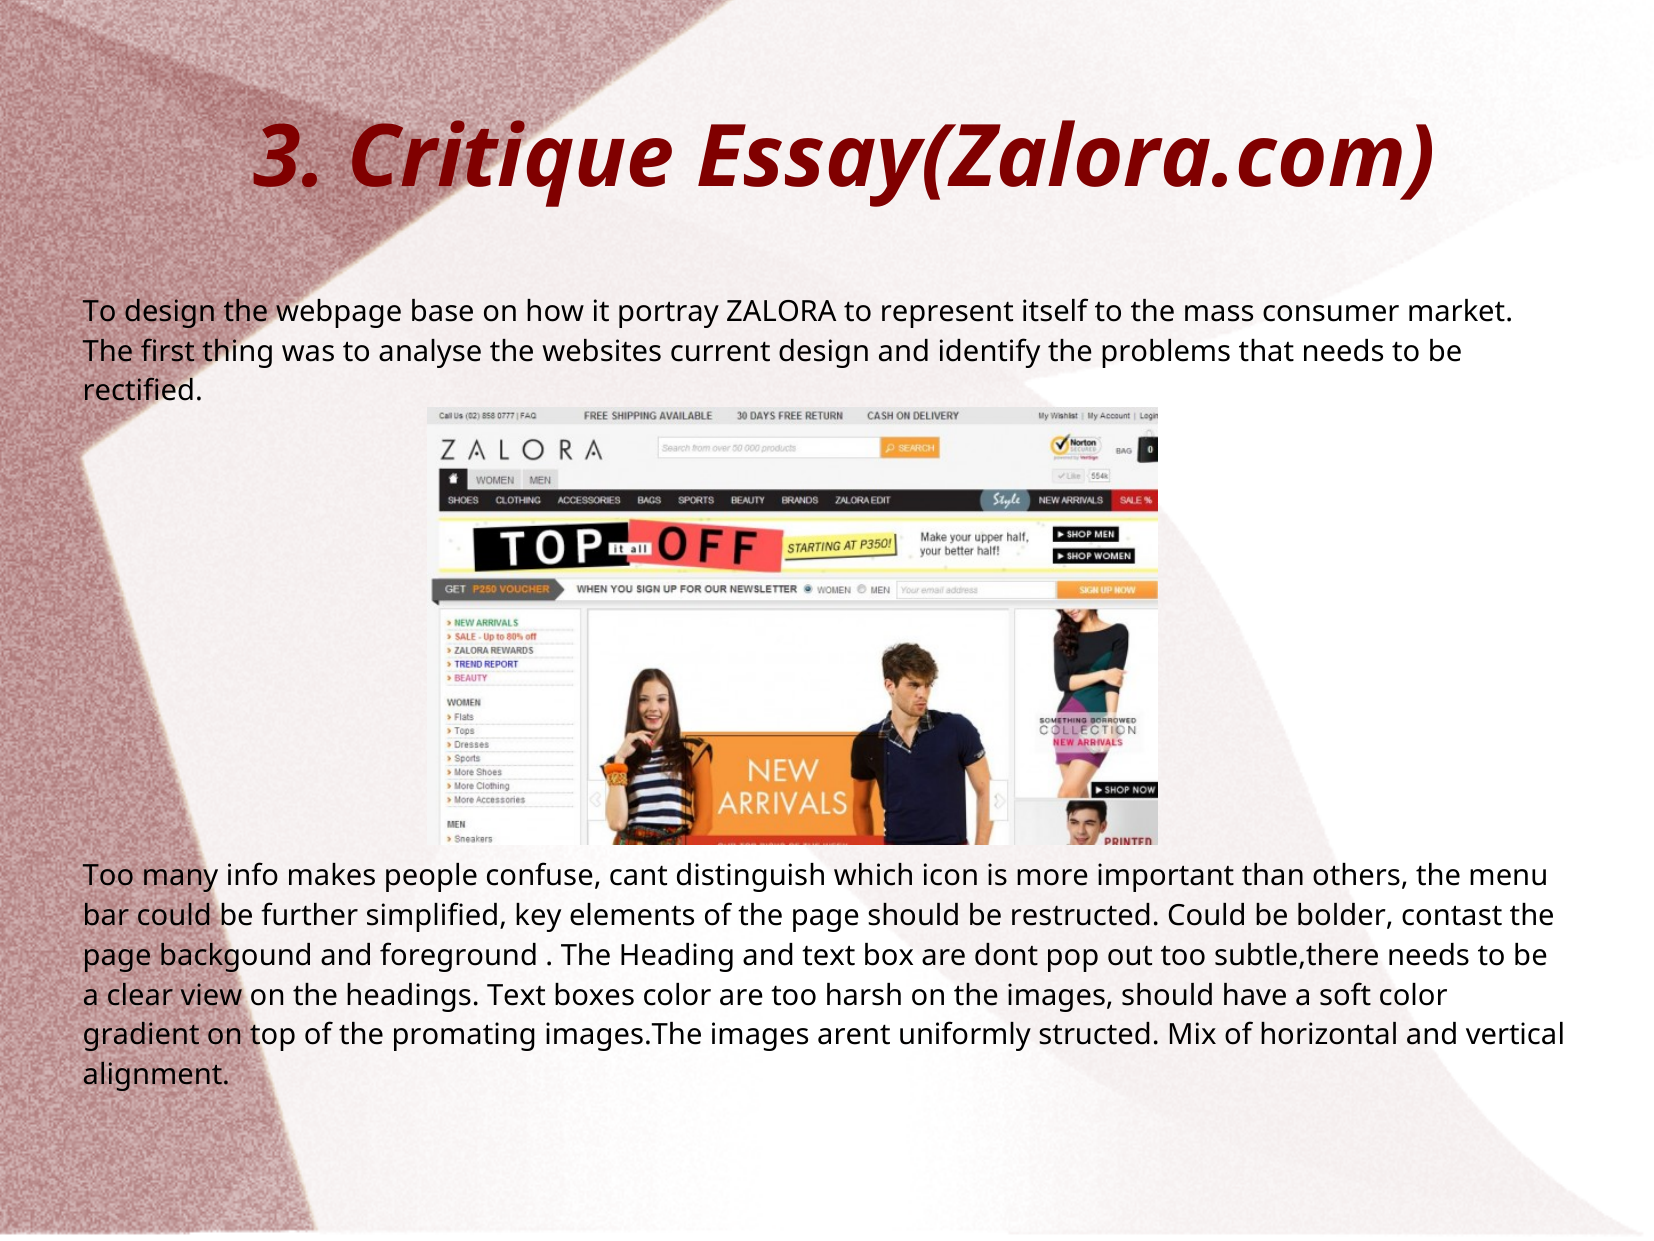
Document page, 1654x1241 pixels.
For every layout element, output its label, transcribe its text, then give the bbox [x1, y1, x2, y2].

title 3. Critique Essay(Zalora.com) [82, 49, 1607, 257]
picture [0, 0, 1654, 1241]
list To design the webpage base on how it portray ZALORA to represent itself to the mass consumer market. The first thing was to analyse the websites current design and identify the problems that needs to be rectified. Too many info makes people confuse, cant distinguish which icon is more important than others, the menu bar could be further simplified, key elements of the page should be restructed. Could be bolder, contast the page backgound and foreground . The Heading and text box are dont pop out too subtle,there needs to be a clear view on the headings. Text boxes color are too harsh on the images, should have a soft color gradient on top of the promating images.The images arent uniformly structed. Mix of horizontal and vertical alignment. [82, 290, 1571, 1109]
